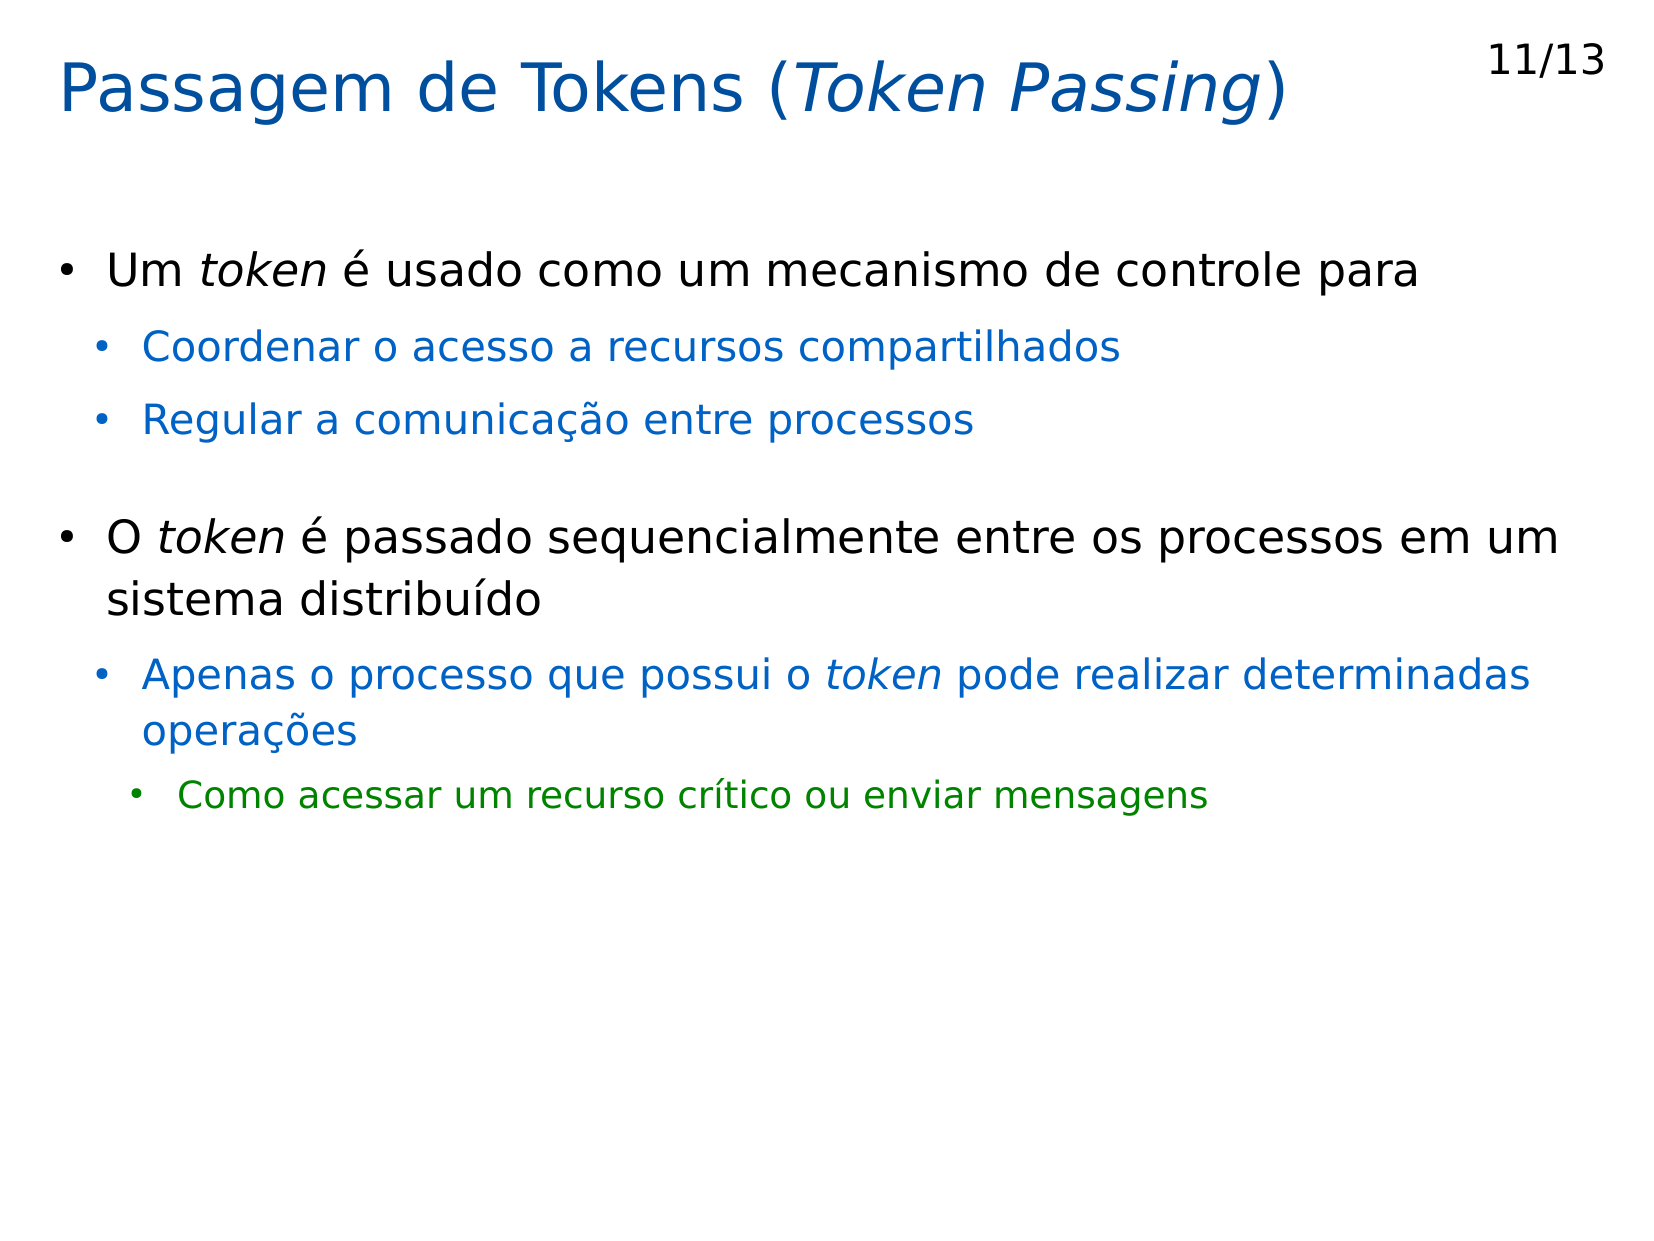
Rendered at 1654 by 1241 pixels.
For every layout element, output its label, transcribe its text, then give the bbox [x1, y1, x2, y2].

title Passagem de Tokens (Token Passing) [59, 29, 1506, 148]
list Um token é usado como um mecanismo de controle para Coordenar o acesso a recursos compartilhados Regular a comunicação entre processos O token é passado sequencialmente entre os processos em um sistema distribuído Apenas o processo que possui o token pode realizar determinadas operações Como acessar um recurso crítico ou enviar mensagens [59, 236, 1595, 1211]
